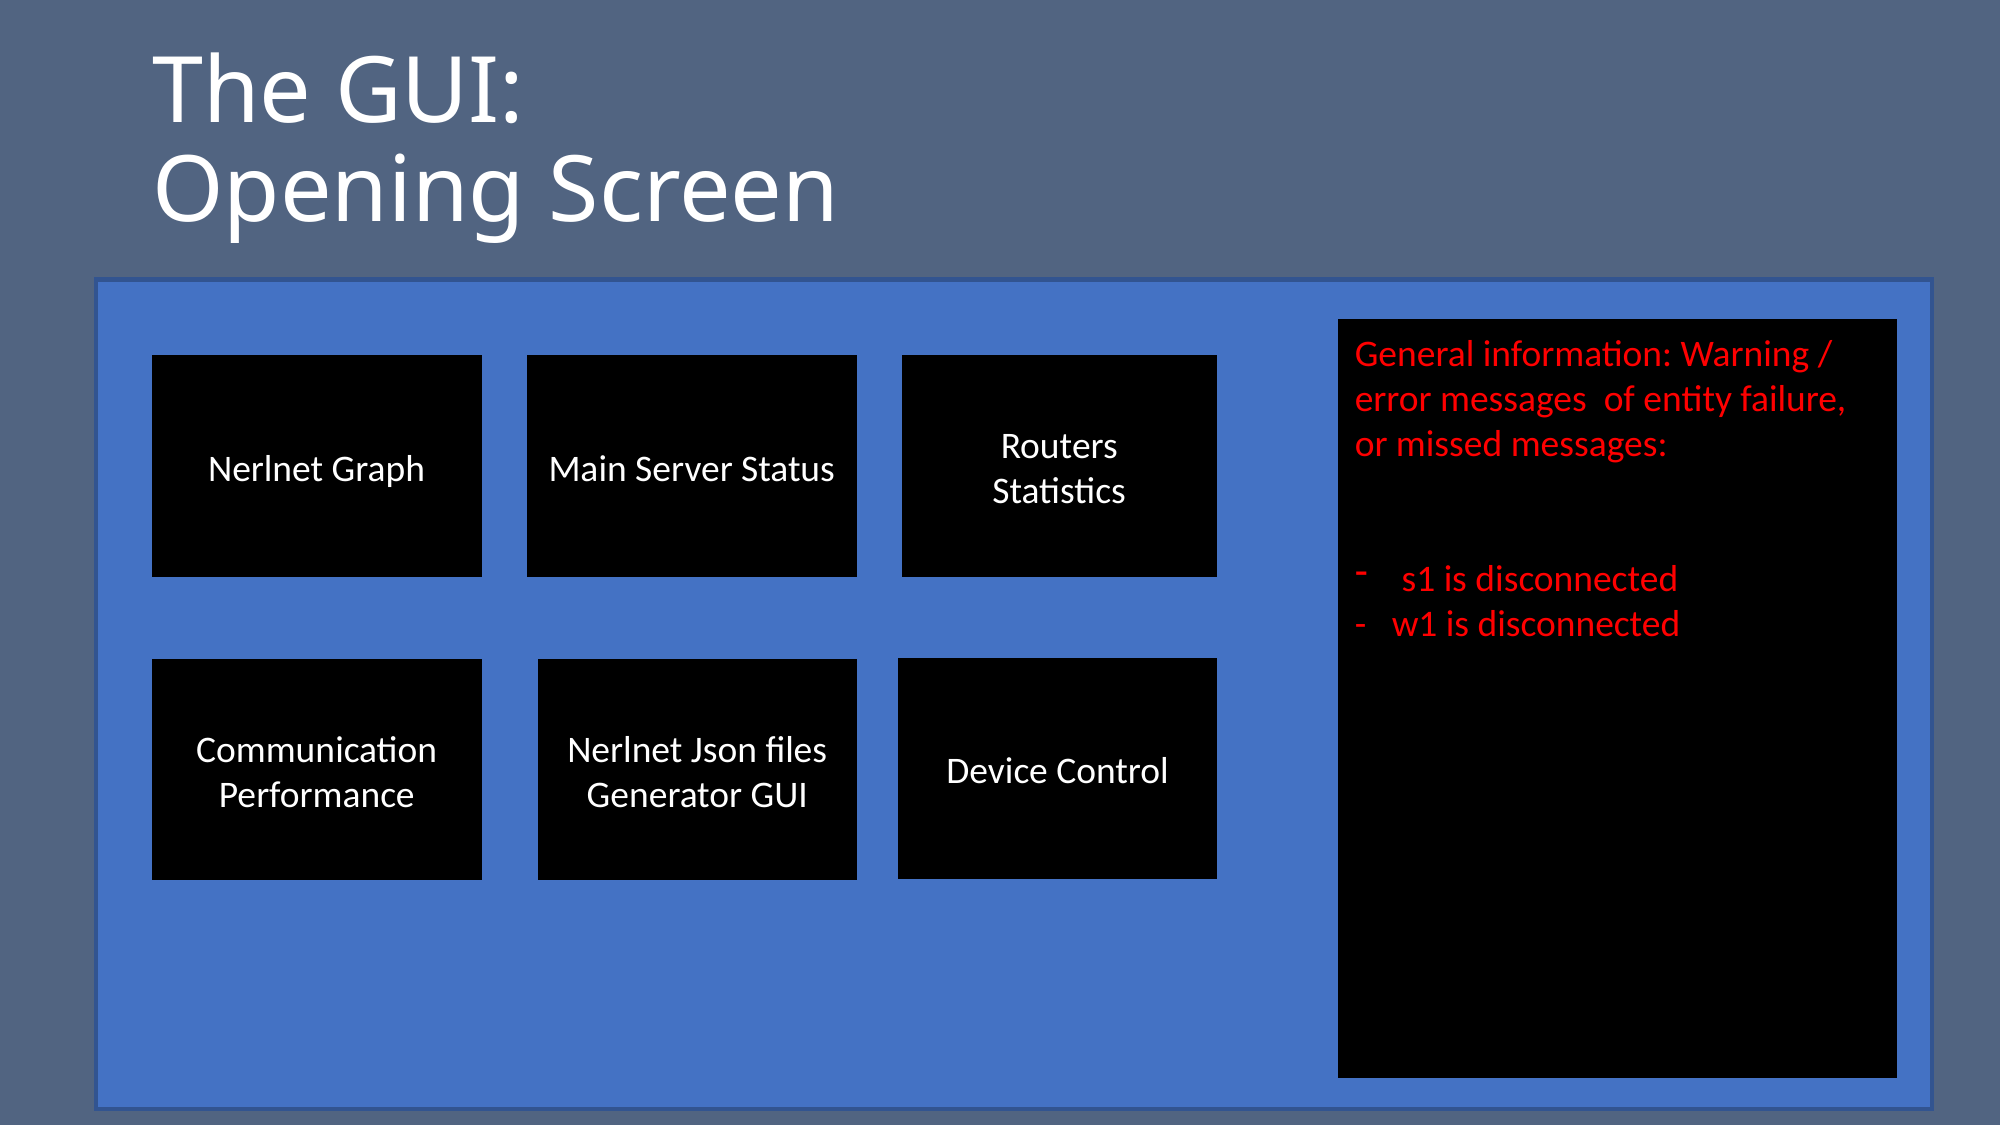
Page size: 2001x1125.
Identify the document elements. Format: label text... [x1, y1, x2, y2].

text_box Routers Statistics [903, 357, 1215, 575]
text_box The GUI: Opening Screen [137, 33, 1863, 251]
text_box Nerlnet Graph [153, 357, 480, 575]
text_box Main Server Status [528, 357, 855, 575]
text_box Nerlnet Json files Generator GUI [539, 661, 855, 879]
text_box General information: Warning / error messages of entity failure, or missed messages: s1 is disconnected - w1 is disconnected [1339, 321, 1895, 1077]
text_box [95, 279, 1933, 1109]
text_box Device Control [899, 659, 1215, 878]
text_box Communication Performance [153, 661, 480, 879]
